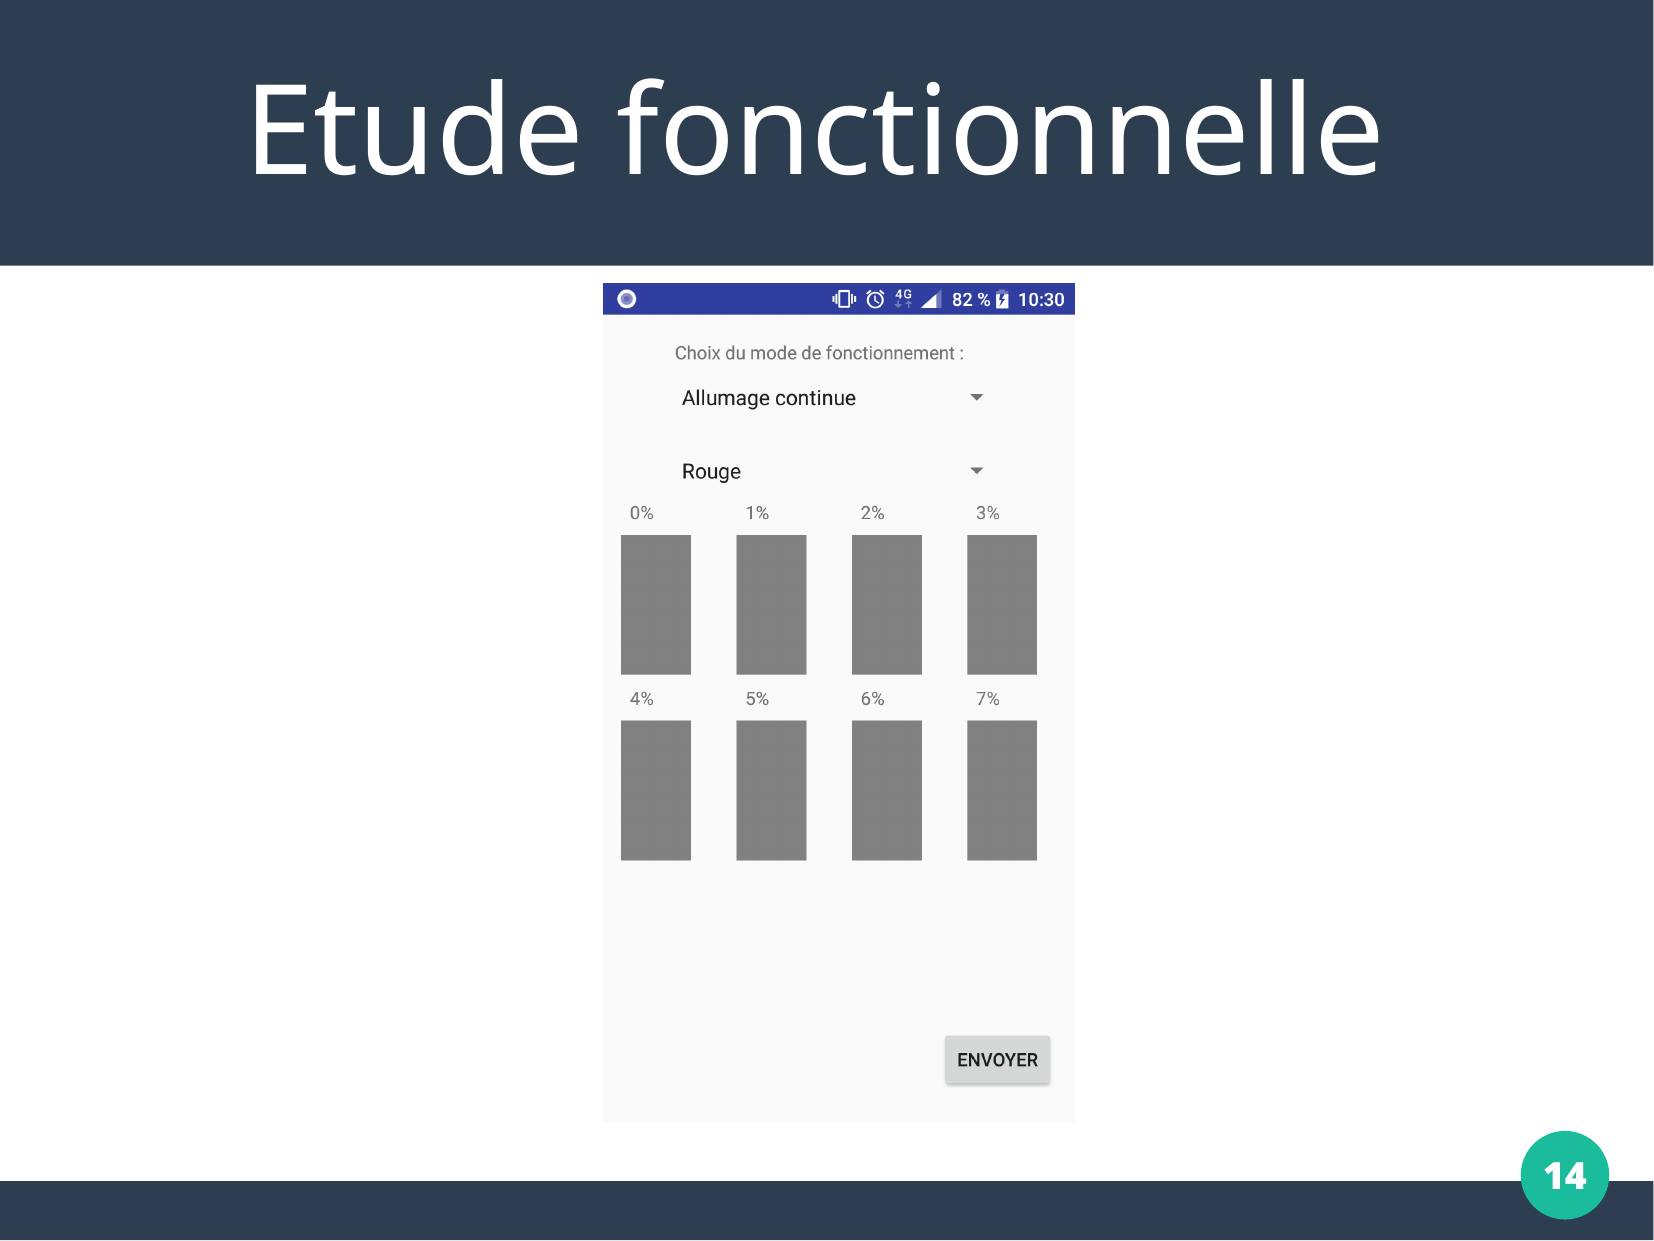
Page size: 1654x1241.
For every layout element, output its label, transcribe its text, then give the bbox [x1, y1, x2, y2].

text_box Etude fonctionnelle [23, 40, 1607, 213]
picture [603, 283, 1075, 1122]
